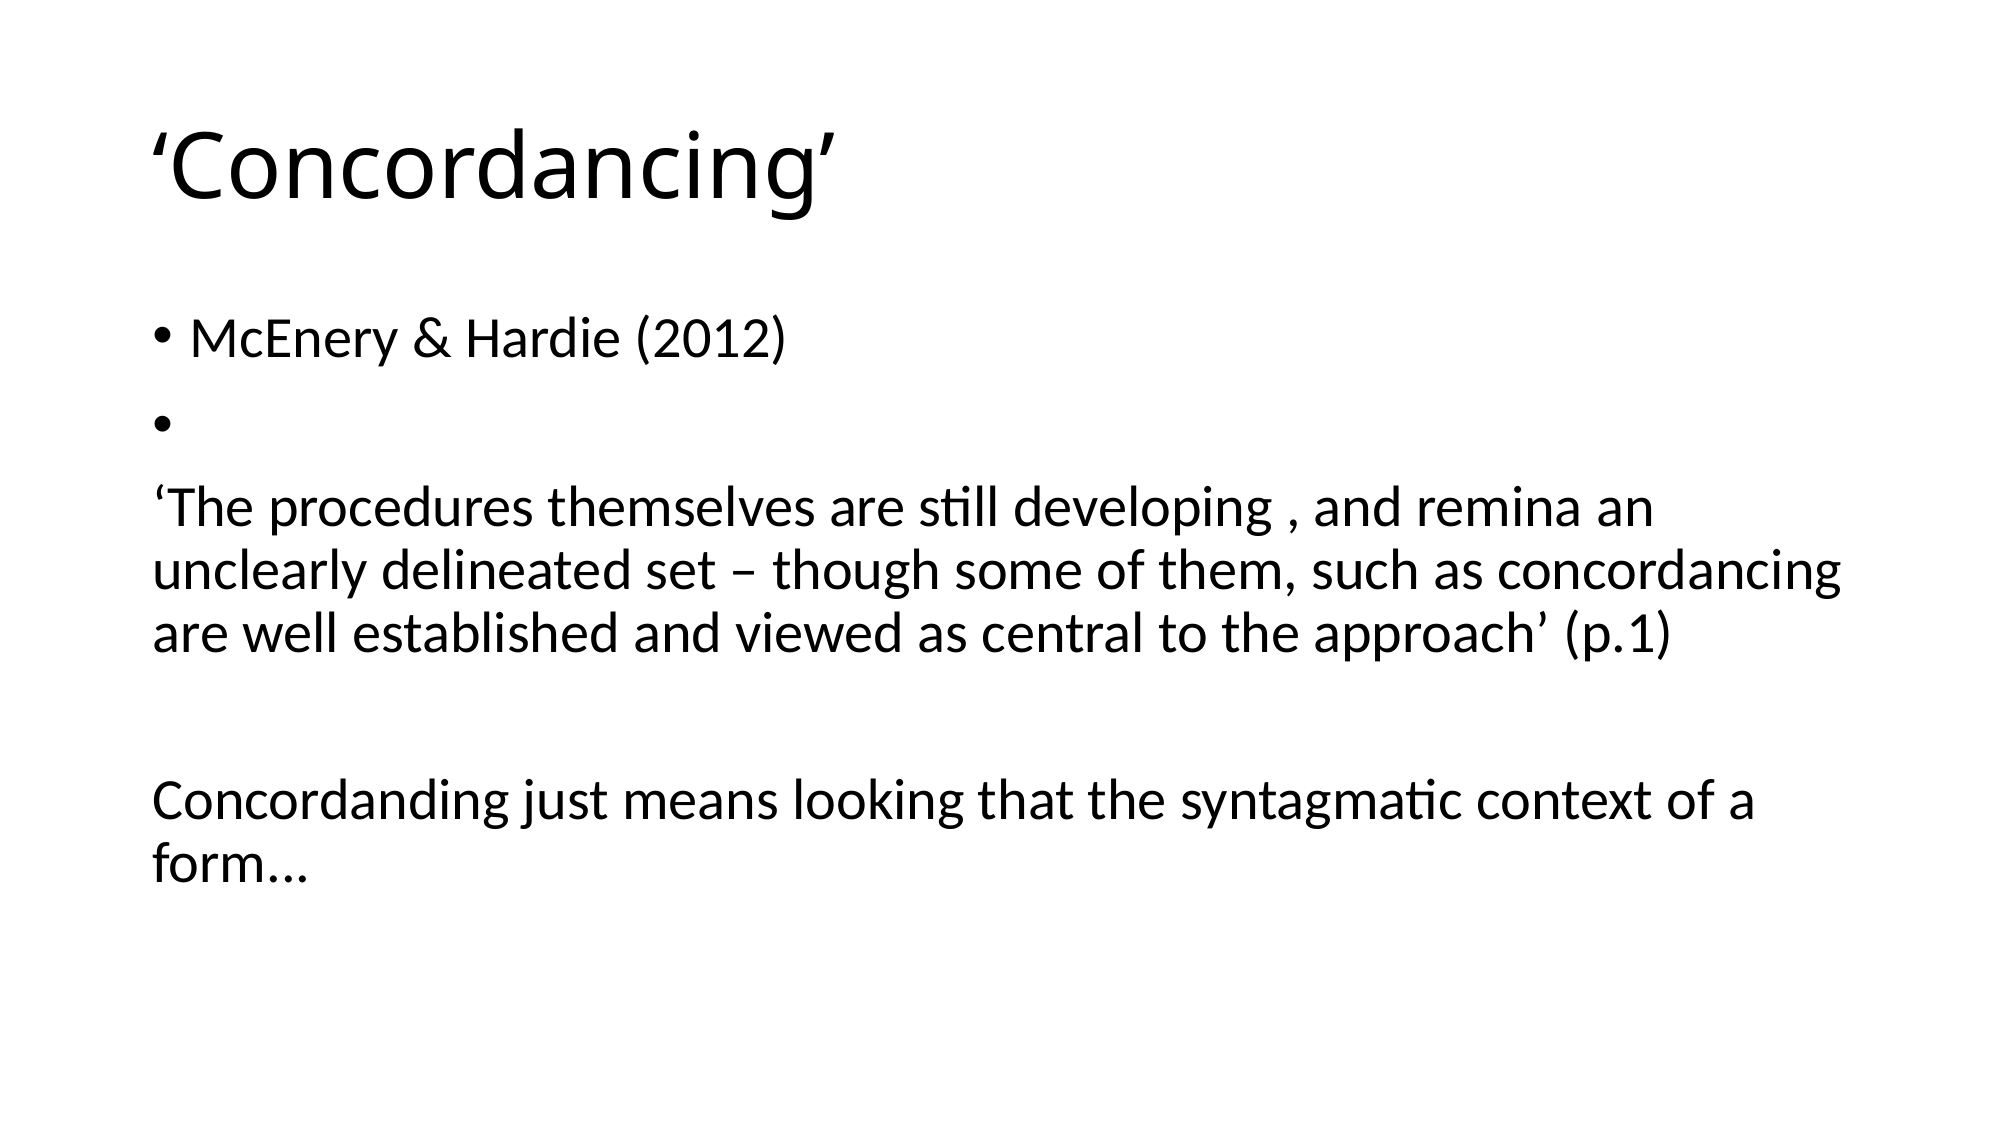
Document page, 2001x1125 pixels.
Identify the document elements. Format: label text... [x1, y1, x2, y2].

title ‘Concordancing’ [137, 59, 1863, 278]
list McEnery & Hardie (2012) ‘The procedures themselves are still developing , and remina an unclearly delineated set – though some of them, such as concordancing are well established and viewed as central to the approach’ (p.1) Concordanding just means looking that the syntagmatic context of a form... [137, 299, 1863, 1014]
